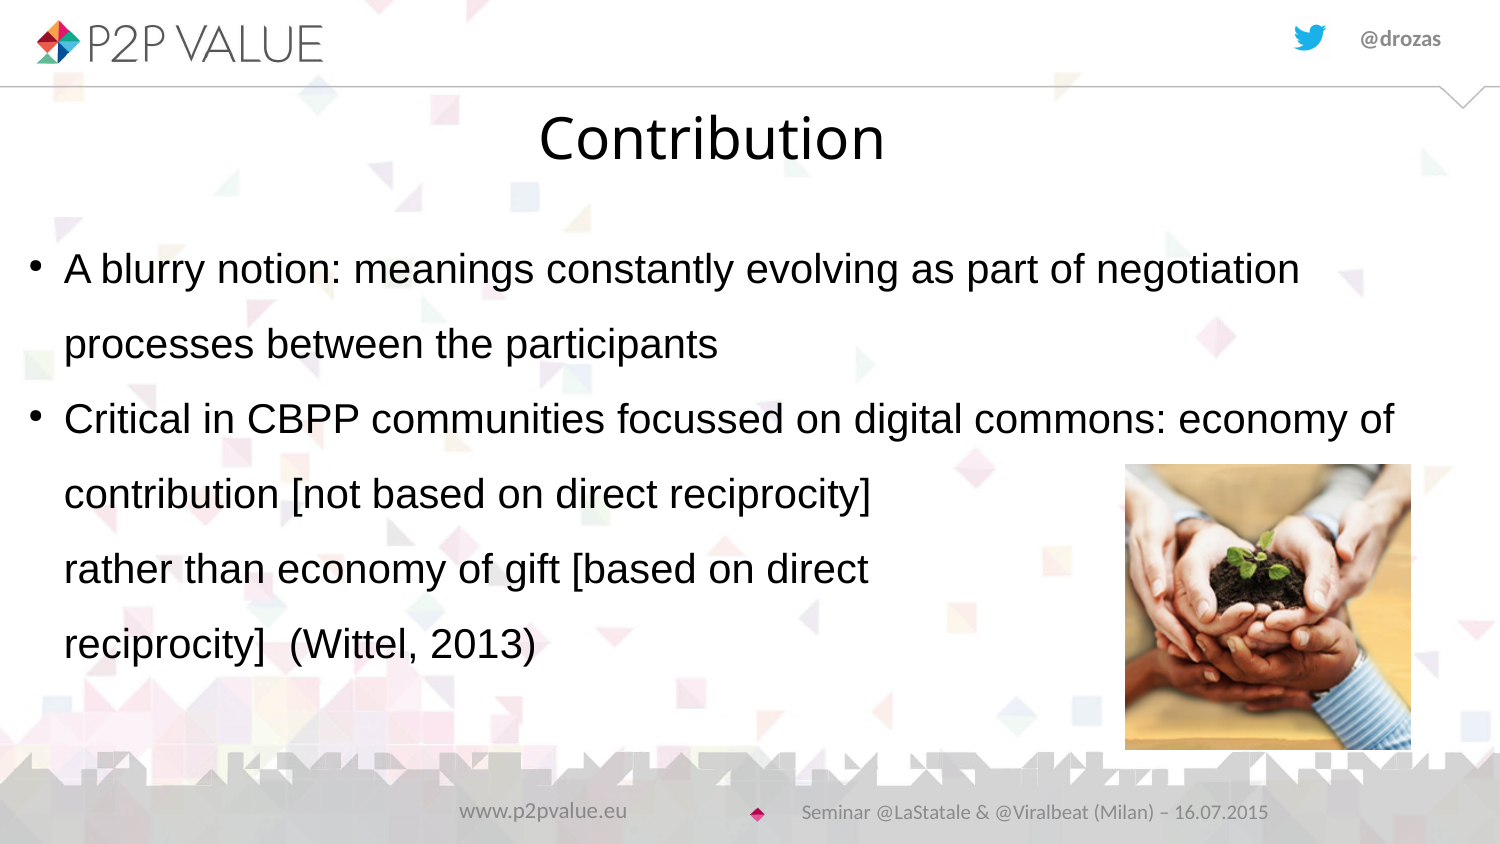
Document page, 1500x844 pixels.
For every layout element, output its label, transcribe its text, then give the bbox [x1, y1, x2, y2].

title Contribution [60, 92, 1366, 181]
picture [0, 0, 1500, 844]
text_box www.p2pvalue.eu [453, 789, 672, 829]
subtitle A blurry notion: meanings constantly evolving as part of negotiation processes between the participants Critical in CBPP communities focussed on digital commons: economy of contribution [not based on direct reciprocity] rather than economy of gift [based on direct reciprocity] (Wittel, 2013) [15, 210, 1496, 766]
text_box Seminar @LaStatale & @Viralbeat (Milan) – 16.07.2015 [788, 788, 1481, 834]
text_box @drozas [1333, 15, 1455, 60]
